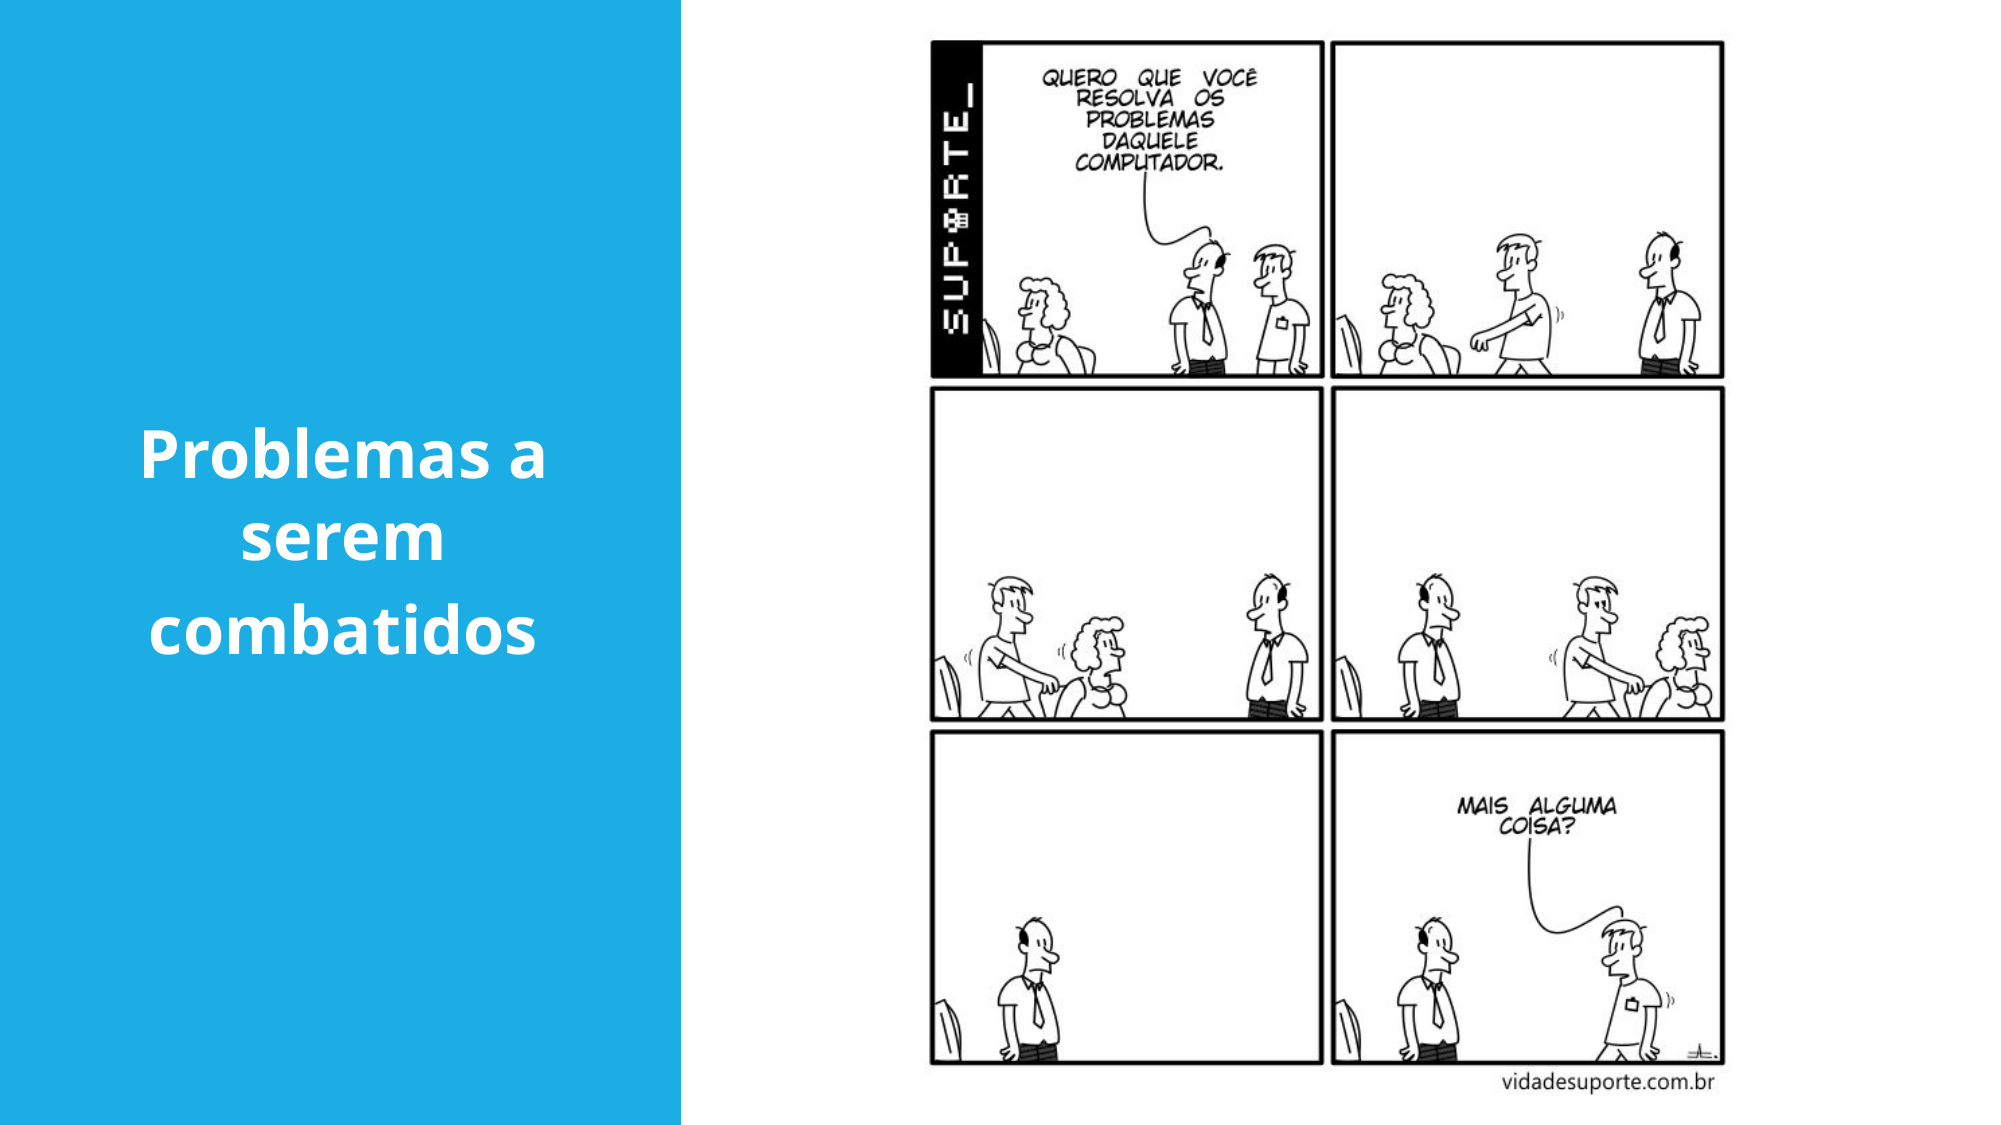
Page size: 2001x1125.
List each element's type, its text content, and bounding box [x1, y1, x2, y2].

text_box [0, 0, 2000, 1125]
picture [924, 31, 1731, 1096]
text_box Problemas a serem combatidos [38, 69, 649, 1016]
